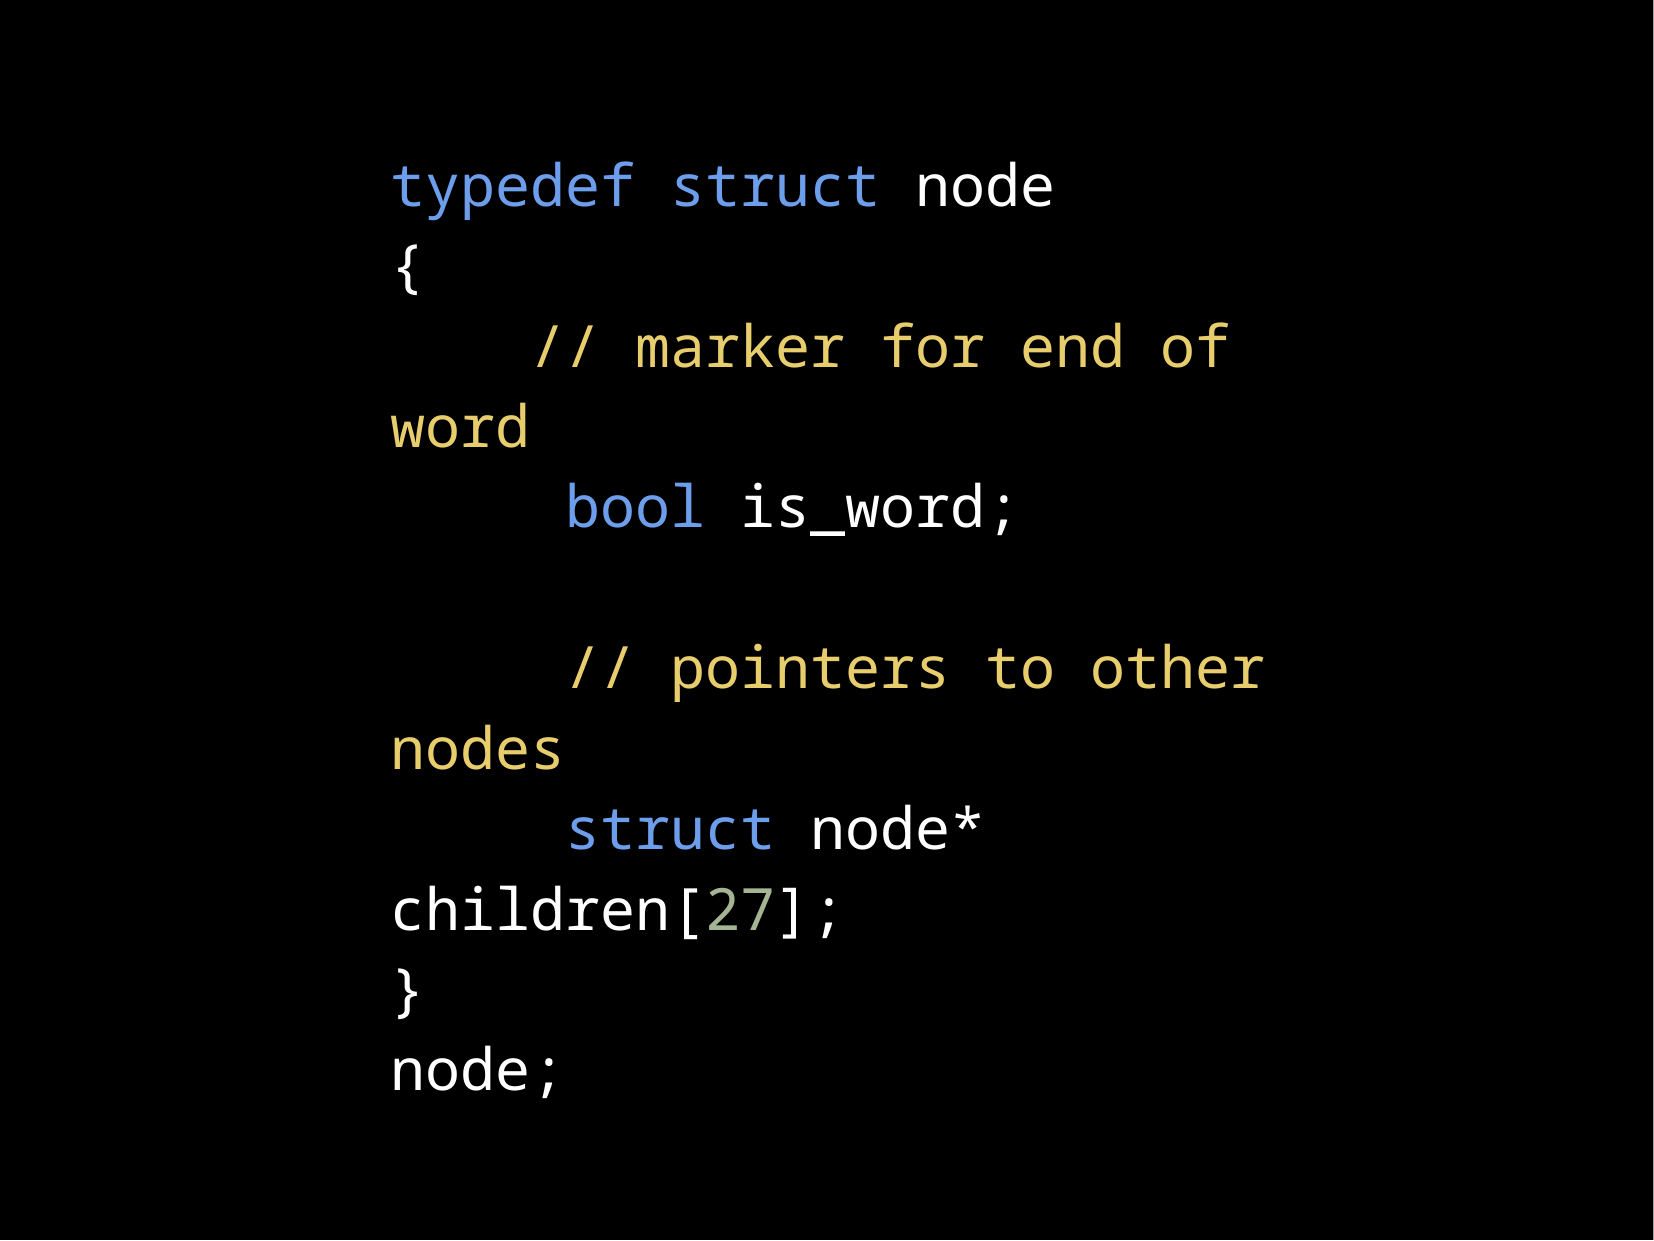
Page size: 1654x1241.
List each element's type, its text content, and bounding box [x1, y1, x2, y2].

text_box typedef struct node { // marker for end of word bool is_word; // pointers to other nodes struct node* children[27]; } node; [375, 348, 1407, 892]
